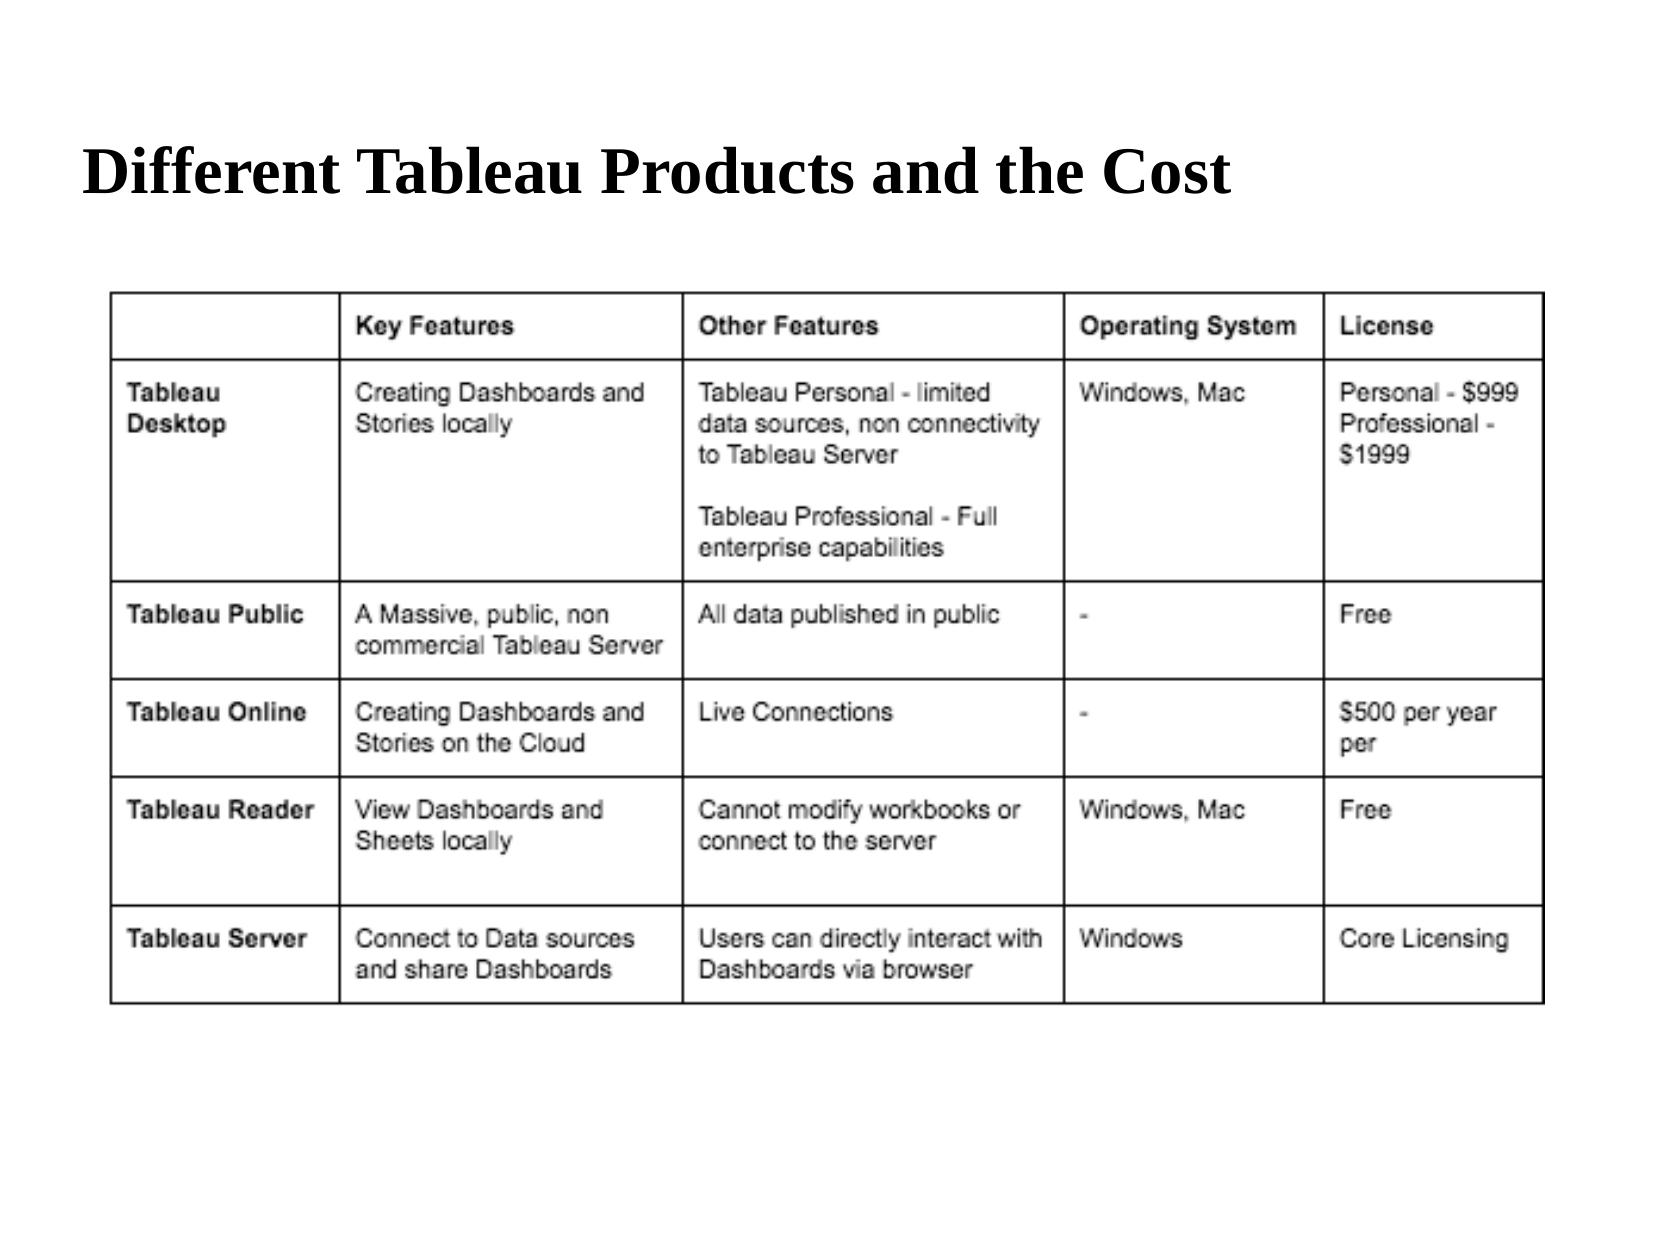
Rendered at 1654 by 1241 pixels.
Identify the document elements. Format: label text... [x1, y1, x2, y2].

title Different Tableau Products and the Cost [82, 49, 1571, 257]
picture [108, 290, 1545, 1010]
